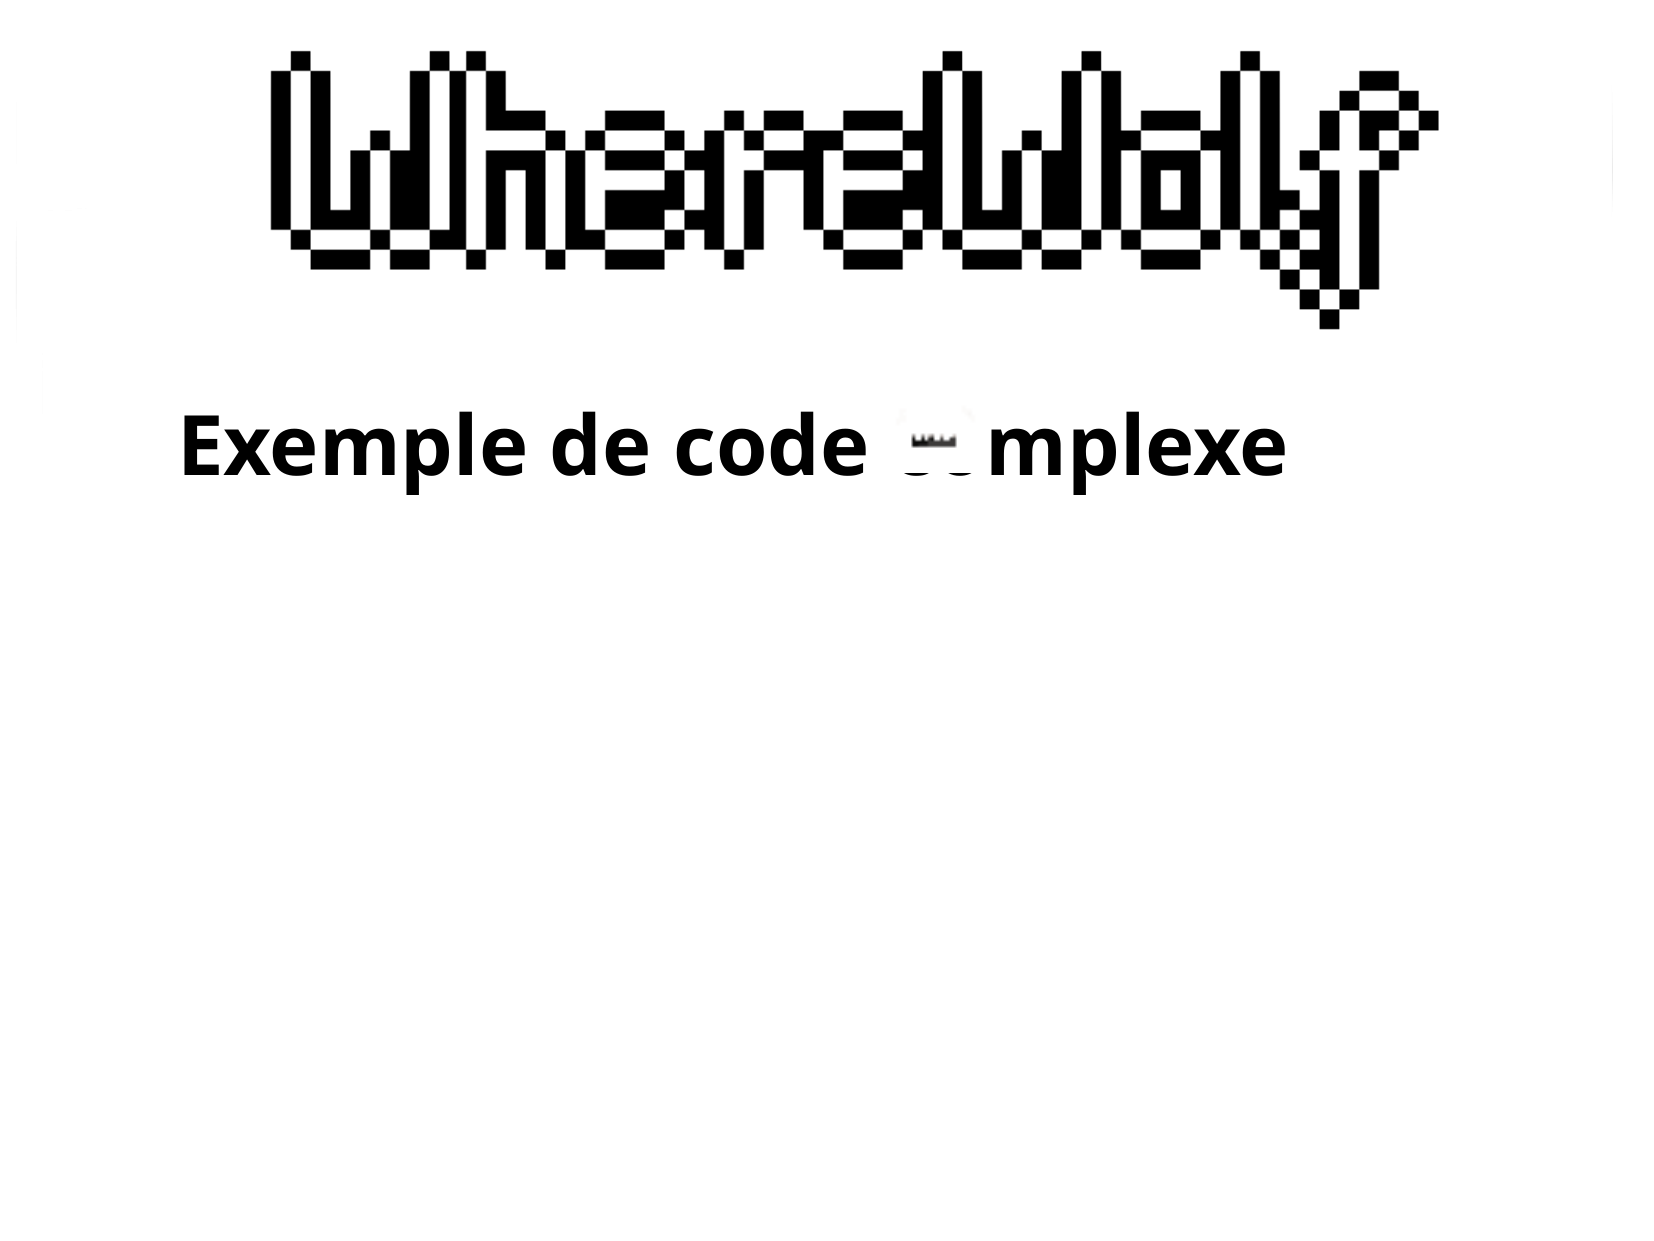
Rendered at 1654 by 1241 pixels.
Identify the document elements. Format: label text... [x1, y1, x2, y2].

picture [0, 0, 1654, 473]
list Exemple de code complexe [88, 414, 1577, 1211]
